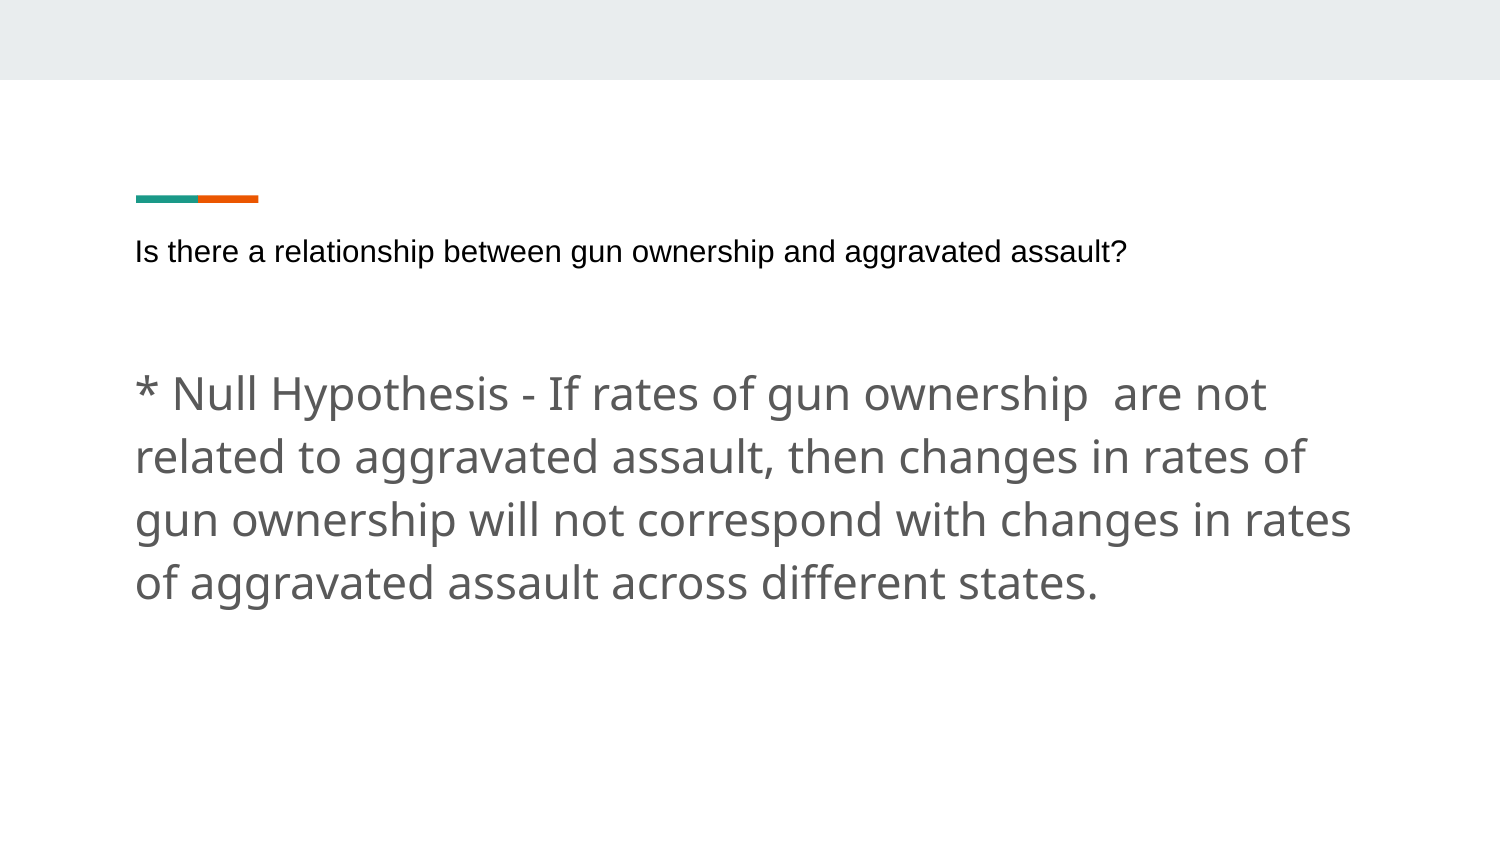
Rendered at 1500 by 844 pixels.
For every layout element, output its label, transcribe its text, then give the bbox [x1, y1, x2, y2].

list * Null Hypothesis - If rates of gun ownership are not related to aggravated assault, then changes in rates of gun ownership will not correspond with changes in rates of aggravated assault across different states. [119, 341, 1381, 712]
title Is there a relationship between gun ownership and aggravated assault? [119, 216, 1381, 305]
